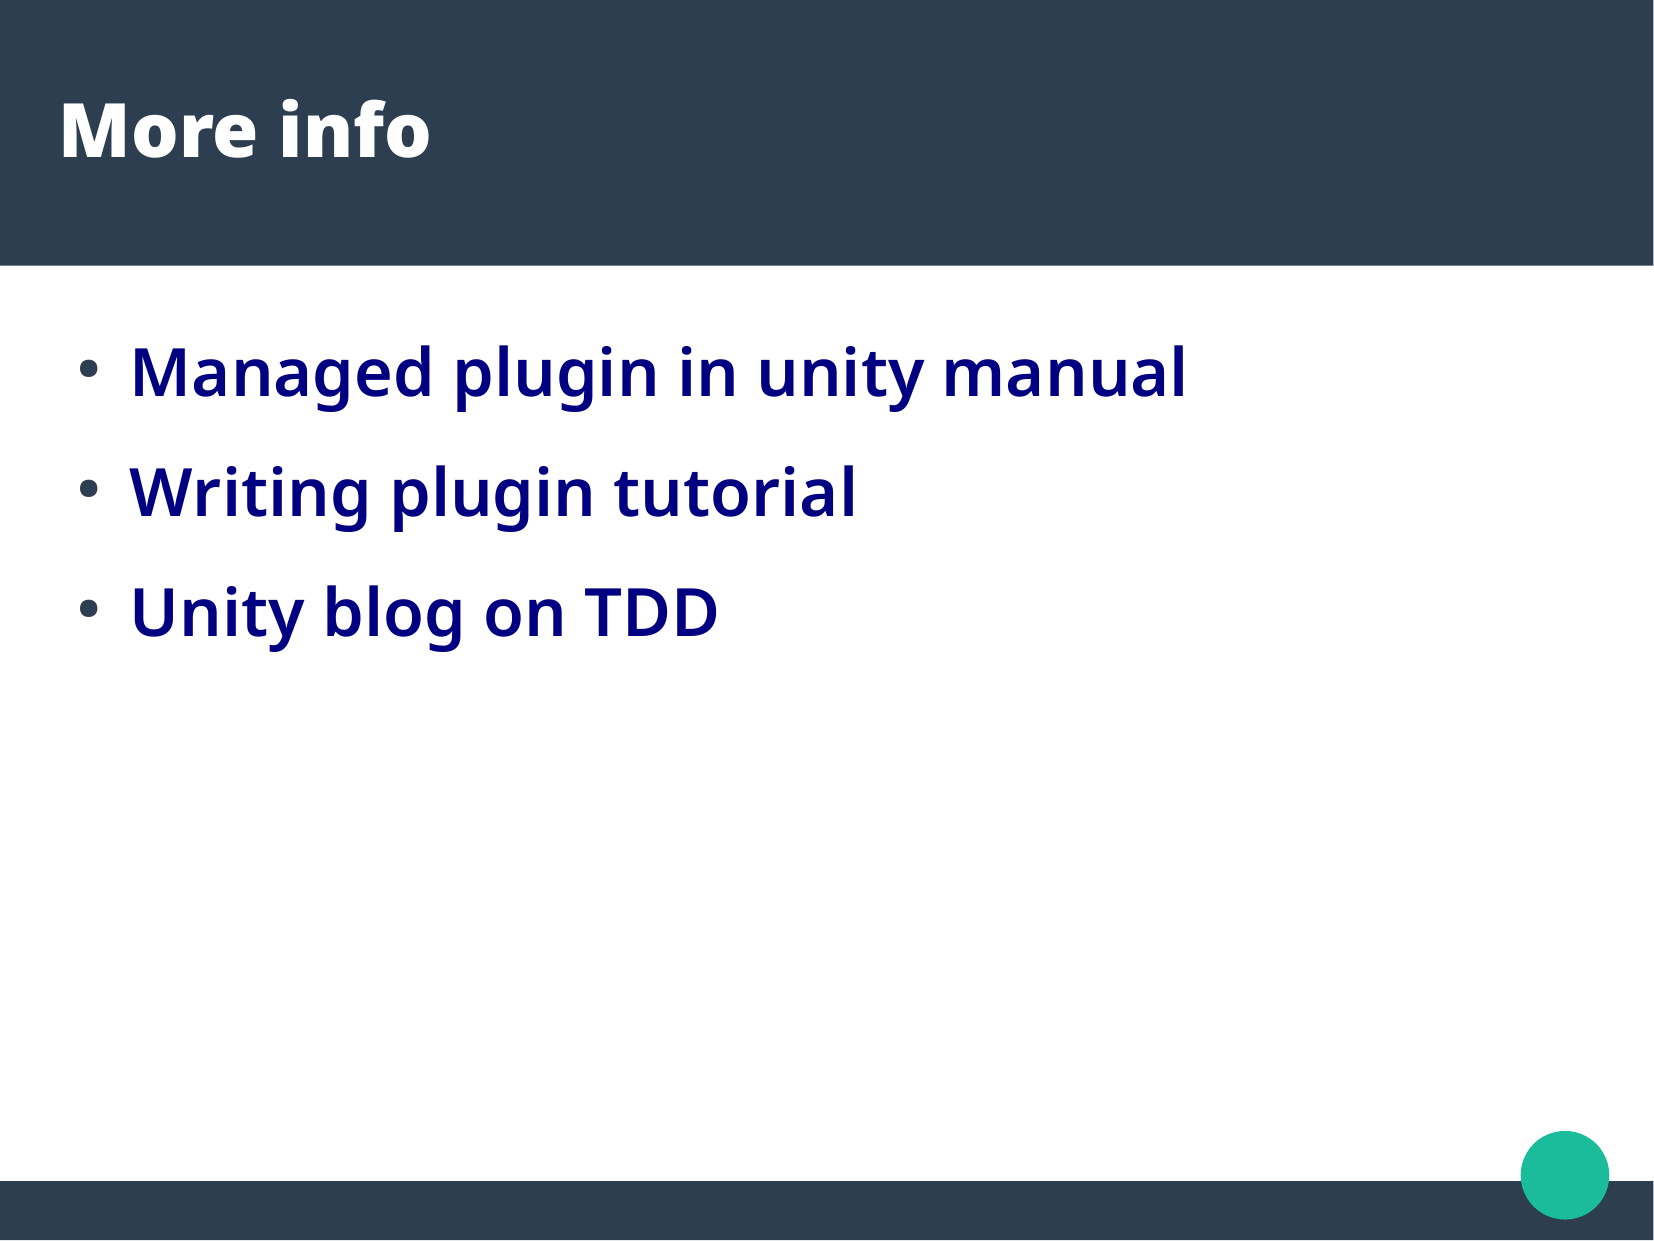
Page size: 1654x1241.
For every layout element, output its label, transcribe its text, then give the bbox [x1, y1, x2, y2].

title More info [59, 49, 1595, 207]
list Managed plugin in unity manual Writing plugin tutorial Unity blog on TDD [59, 324, 1595, 1152]
